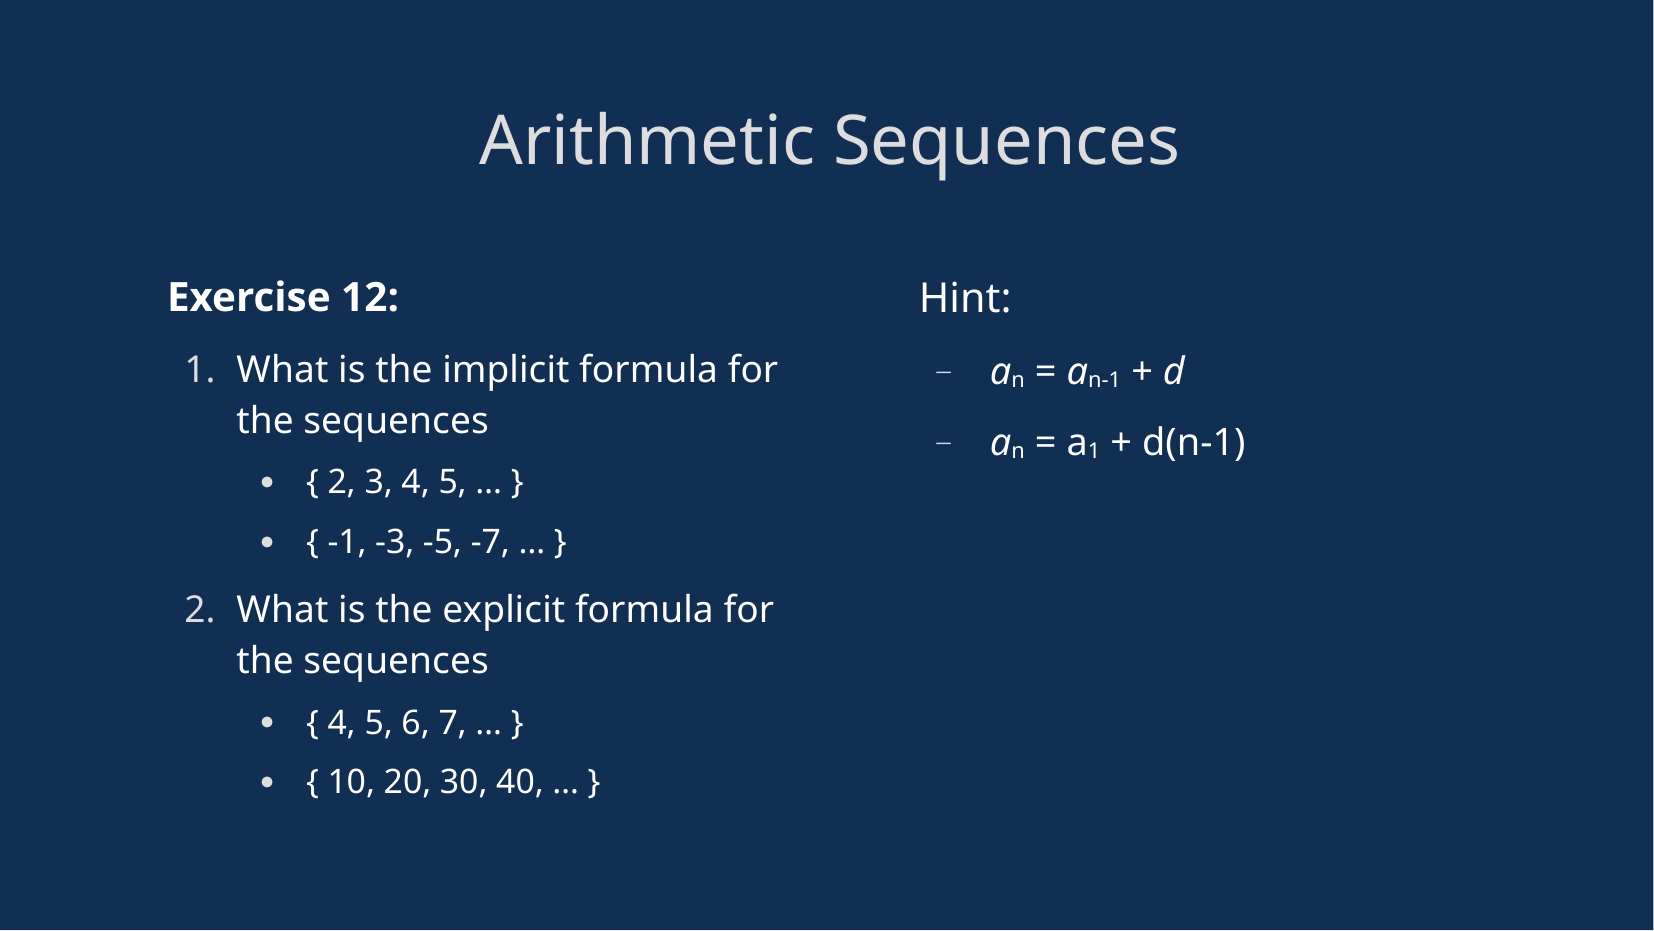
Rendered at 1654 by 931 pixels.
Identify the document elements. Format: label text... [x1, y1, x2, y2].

list Hint: an = an-1 + d an = a1 + d(n-1) [848, 268, 1563, 806]
title Arithmetic Sequences [97, 56, 1563, 220]
list Exercise 12: What is the implicit formula for the sequences { 2, 3, 4, 5, … } { -1, -3, -5, -7, … } What is the explicit formula for the sequences { 4, 5, 6, 7, … } { 10, 20, 30, 40, … } [97, 268, 813, 806]
